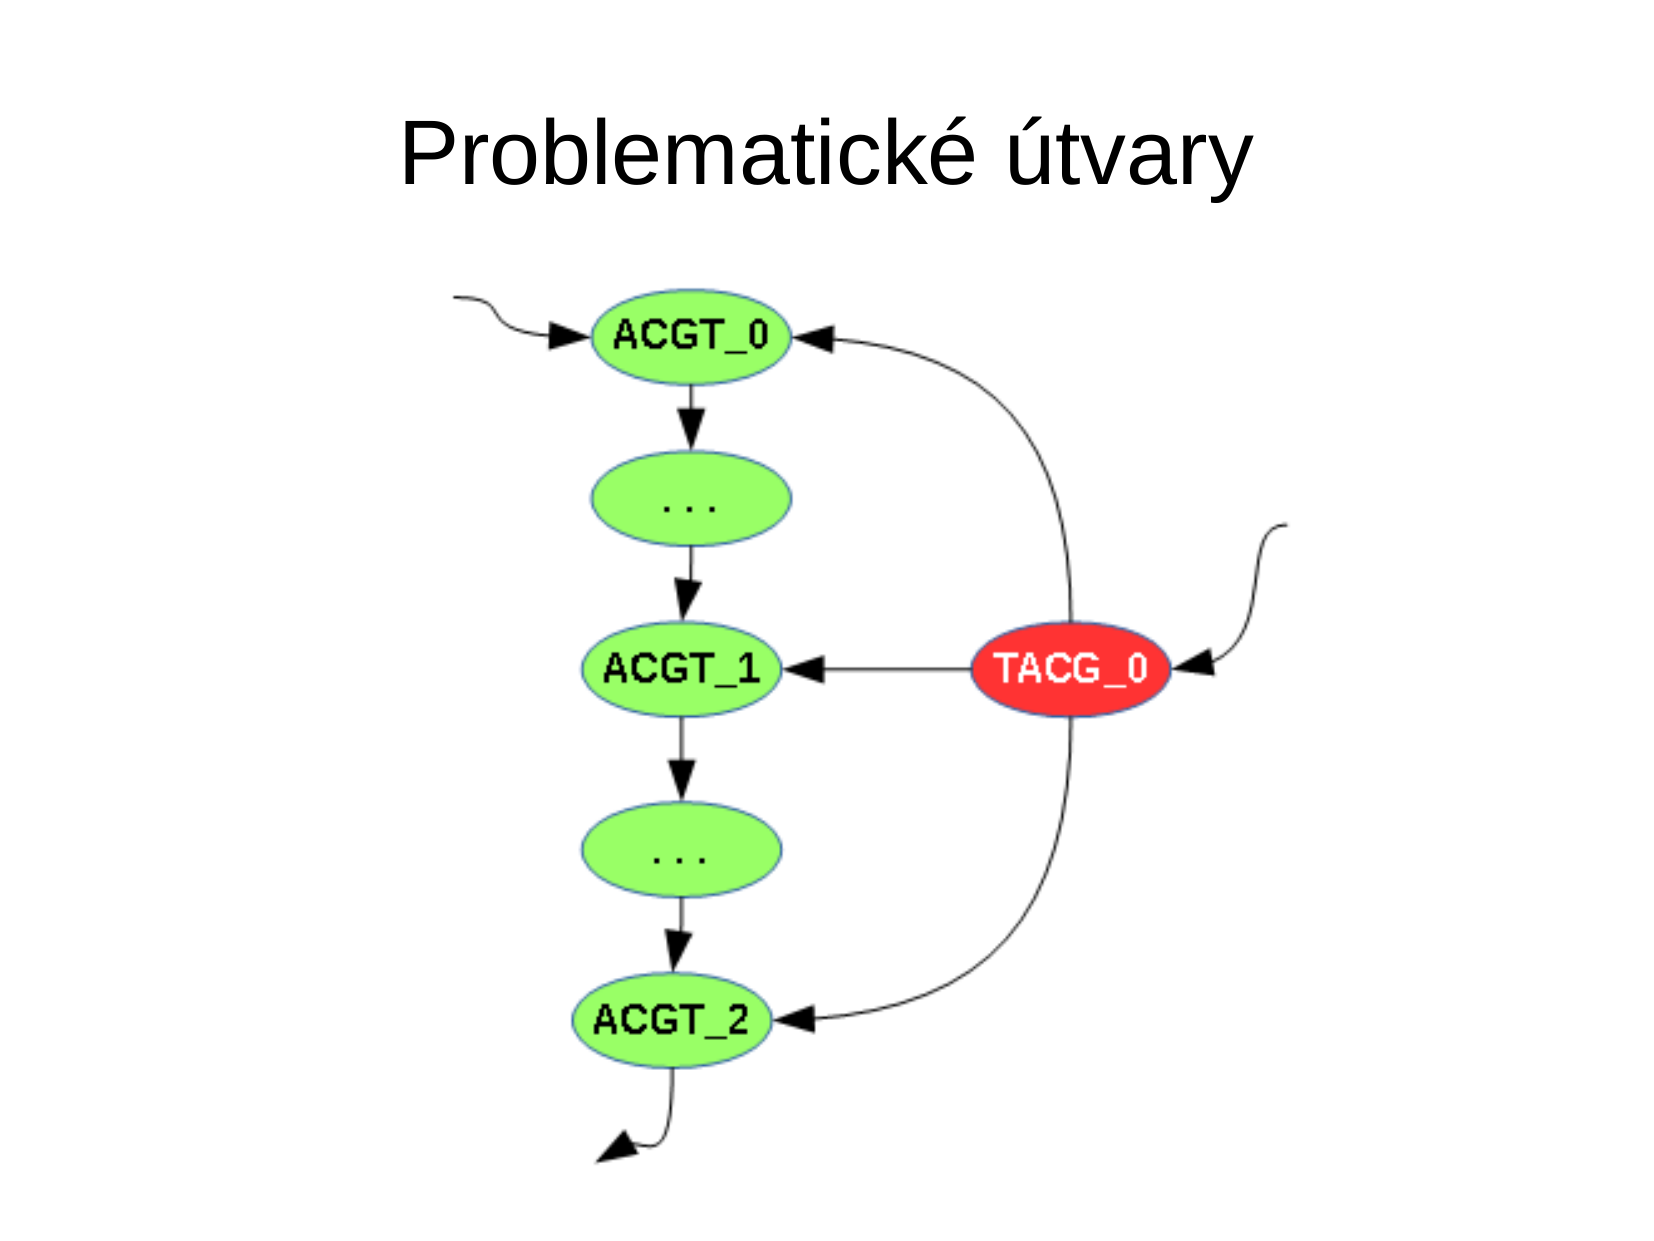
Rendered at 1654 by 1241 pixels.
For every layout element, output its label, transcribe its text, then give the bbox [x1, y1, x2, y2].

title Problematické útvary [82, 49, 1571, 257]
picture [419, 219, 1323, 1203]
